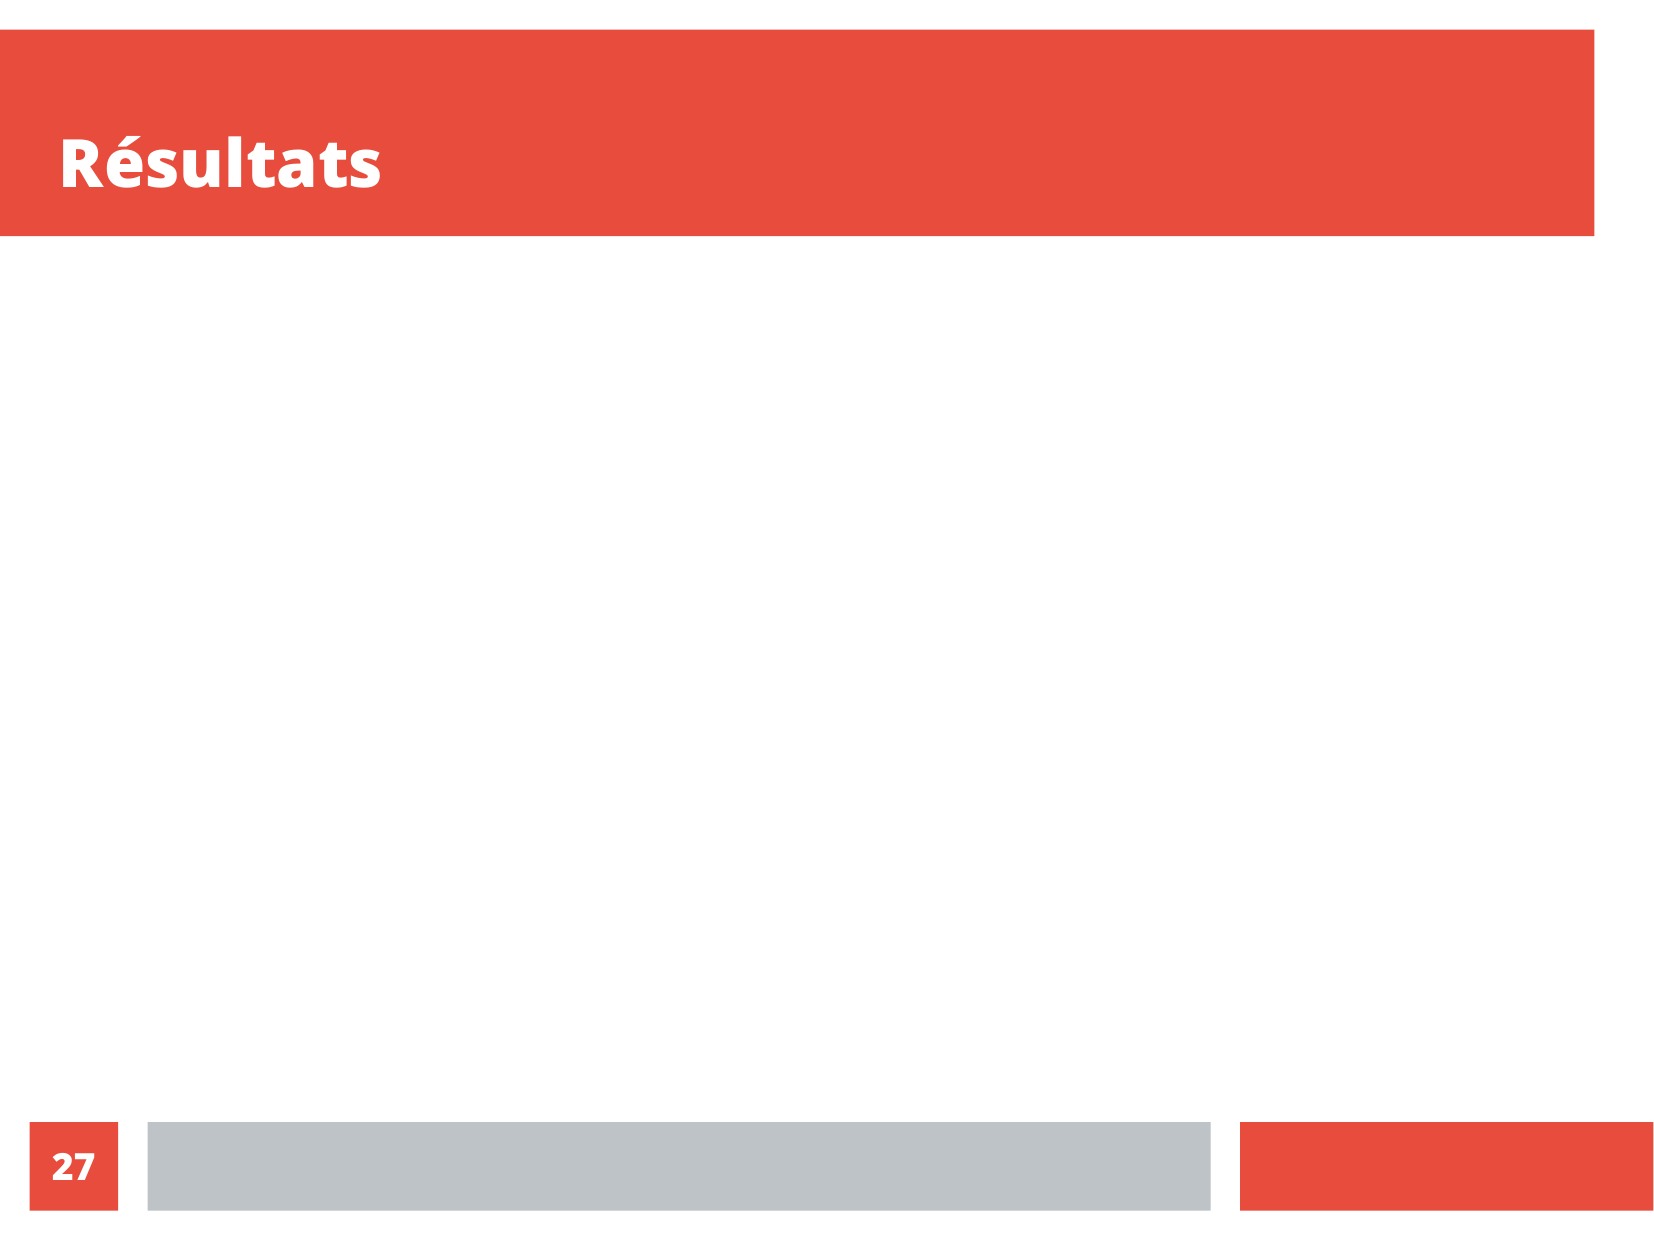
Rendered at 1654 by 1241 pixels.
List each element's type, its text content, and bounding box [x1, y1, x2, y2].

title Résultats [59, 59, 1595, 207]
